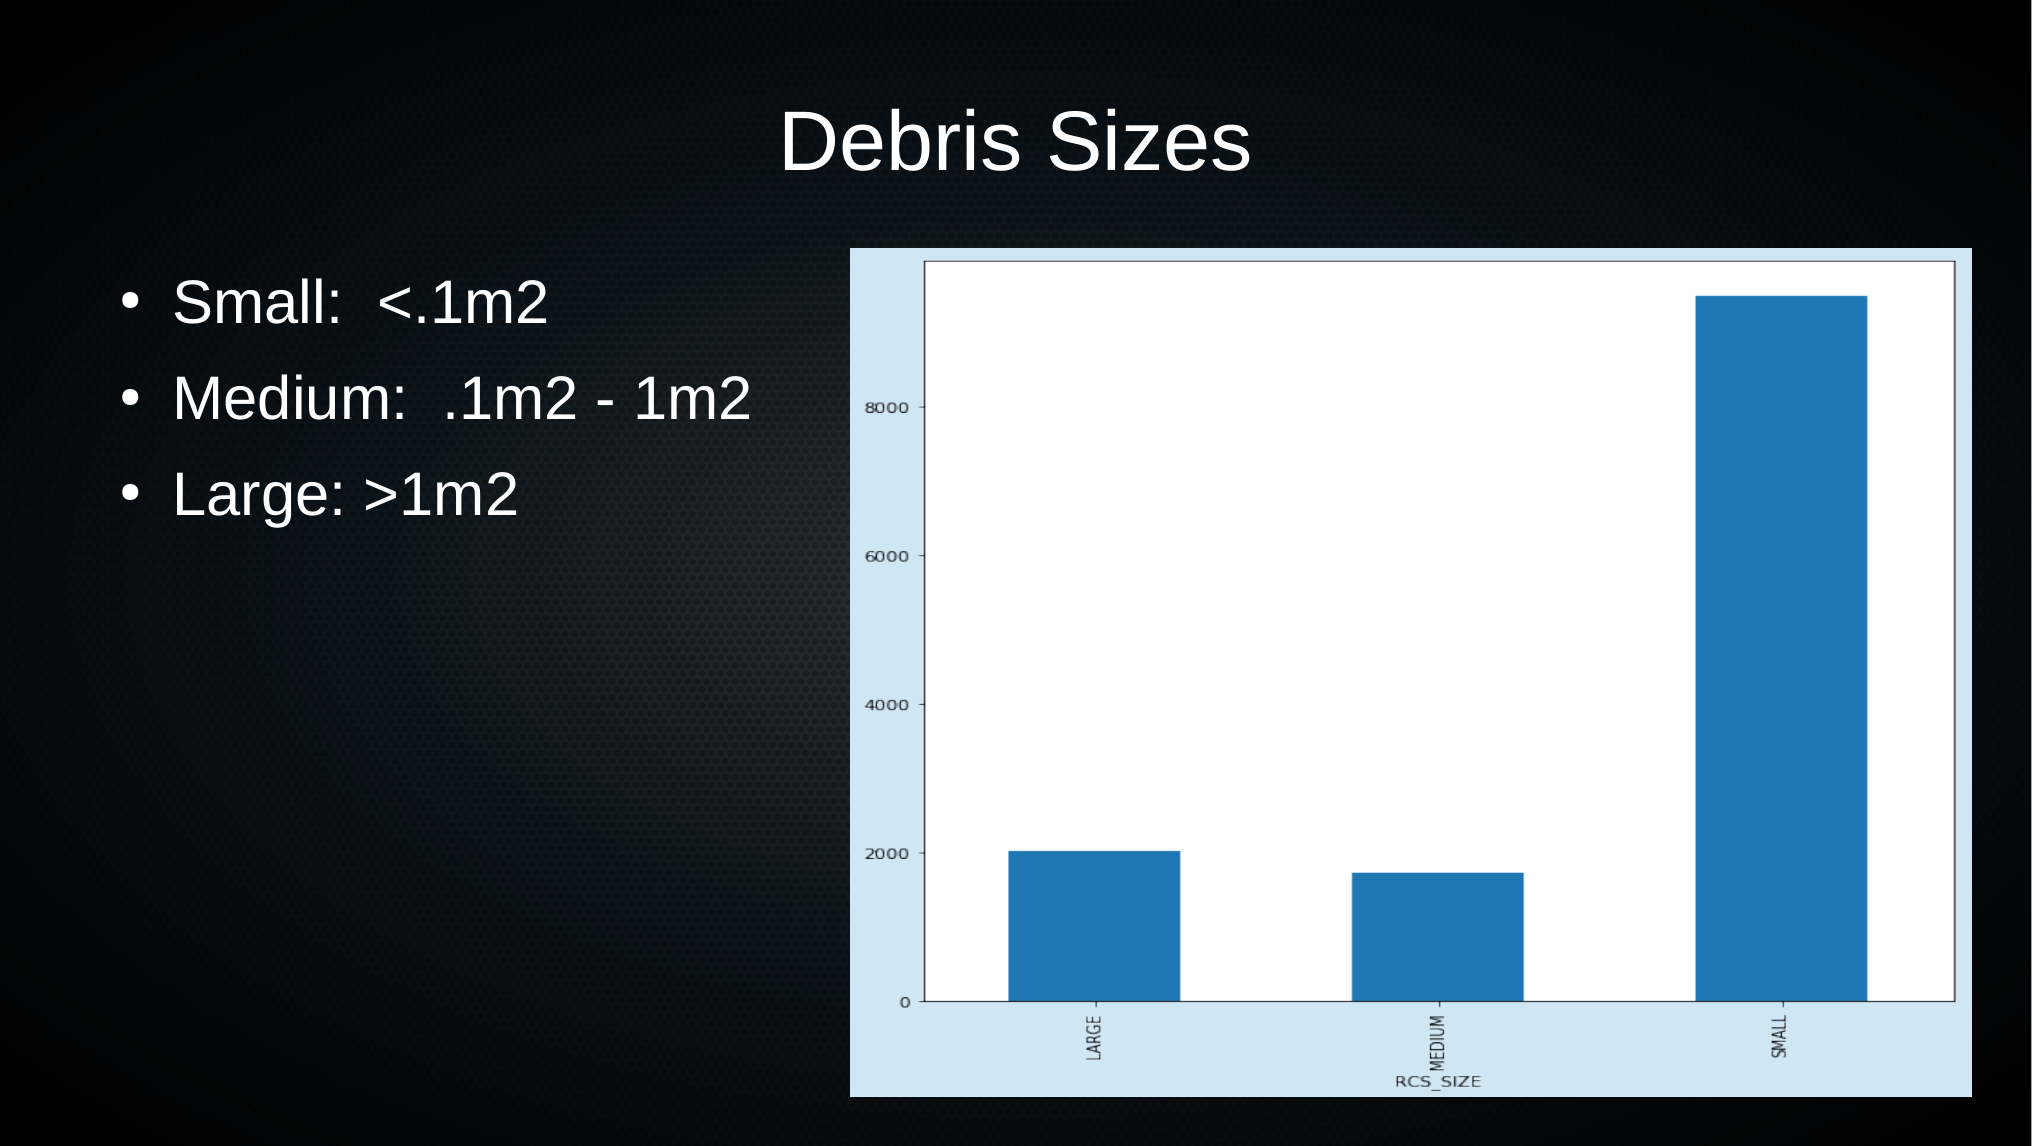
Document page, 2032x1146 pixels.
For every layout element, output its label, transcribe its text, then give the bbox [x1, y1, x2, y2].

list Small: <.1m2 Medium: .1m2 - 1m2 Large: >1m2 [101, 268, 850, 933]
title Debris Sizes [101, 45, 1930, 237]
picture [0, 0, 2032, 1146]
